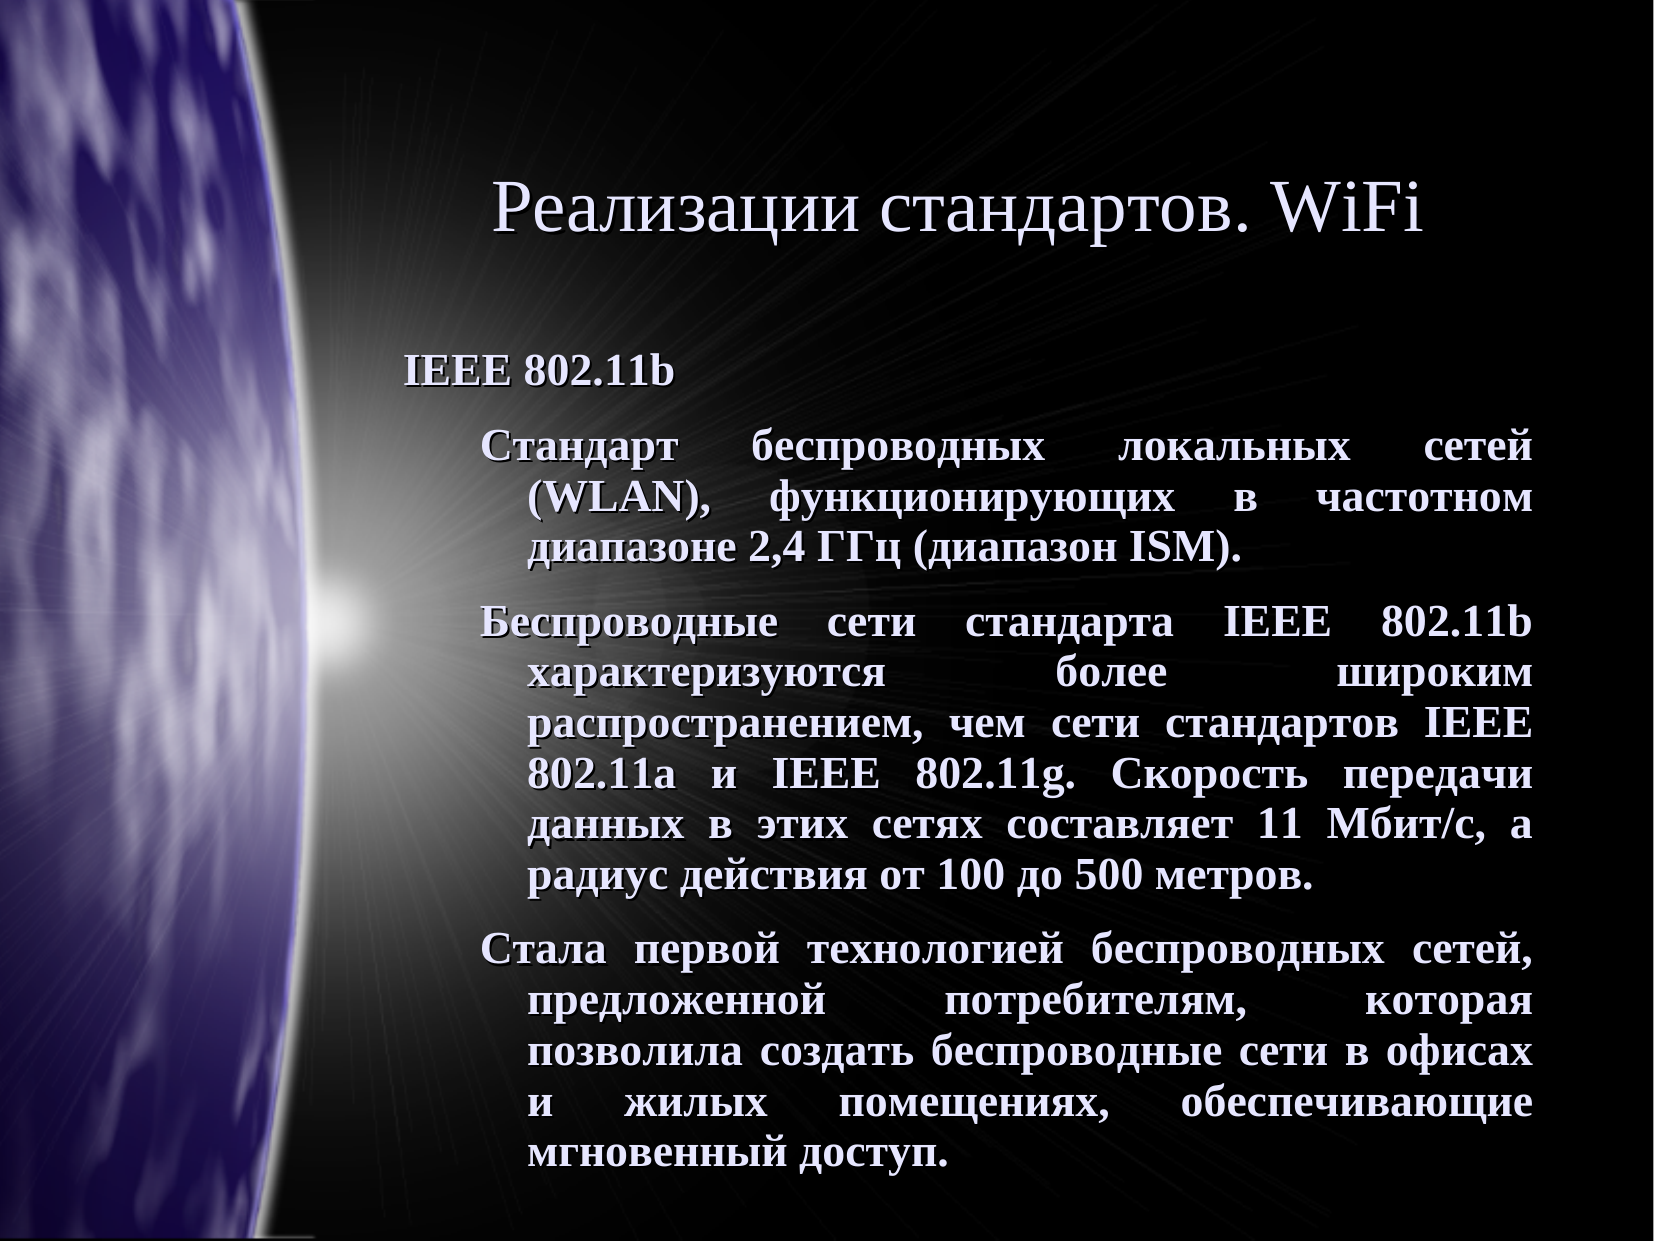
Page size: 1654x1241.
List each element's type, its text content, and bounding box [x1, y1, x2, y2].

list IEEE 802.11b Стандарт беспроводных локальных сетей (WLAN), функционирующих в частотном диапазоне 2,4 ГГц (диапазон ISM). Беспроводные сети стандарта IEEE 802.11b характеризуются более широким распространением, чем сети стандартов IEEE 802.11a и IEEE 802.11g. Скорость передачи данных в этих сетях составляет 11 Мбит/с, а радиус действия от 100 до 500 метров. Стала первой технологией беспроводных сетей, предложенной потребителям, которая позволила создать беспроводные сети в офисах и жилых помещениях, обеспечивающие мгновенный доступ. [385, 344, 1534, 1193]
title Реализации стандартов. WiFi [383, 110, 1534, 303]
picture [0, 0, 1654, 1241]
